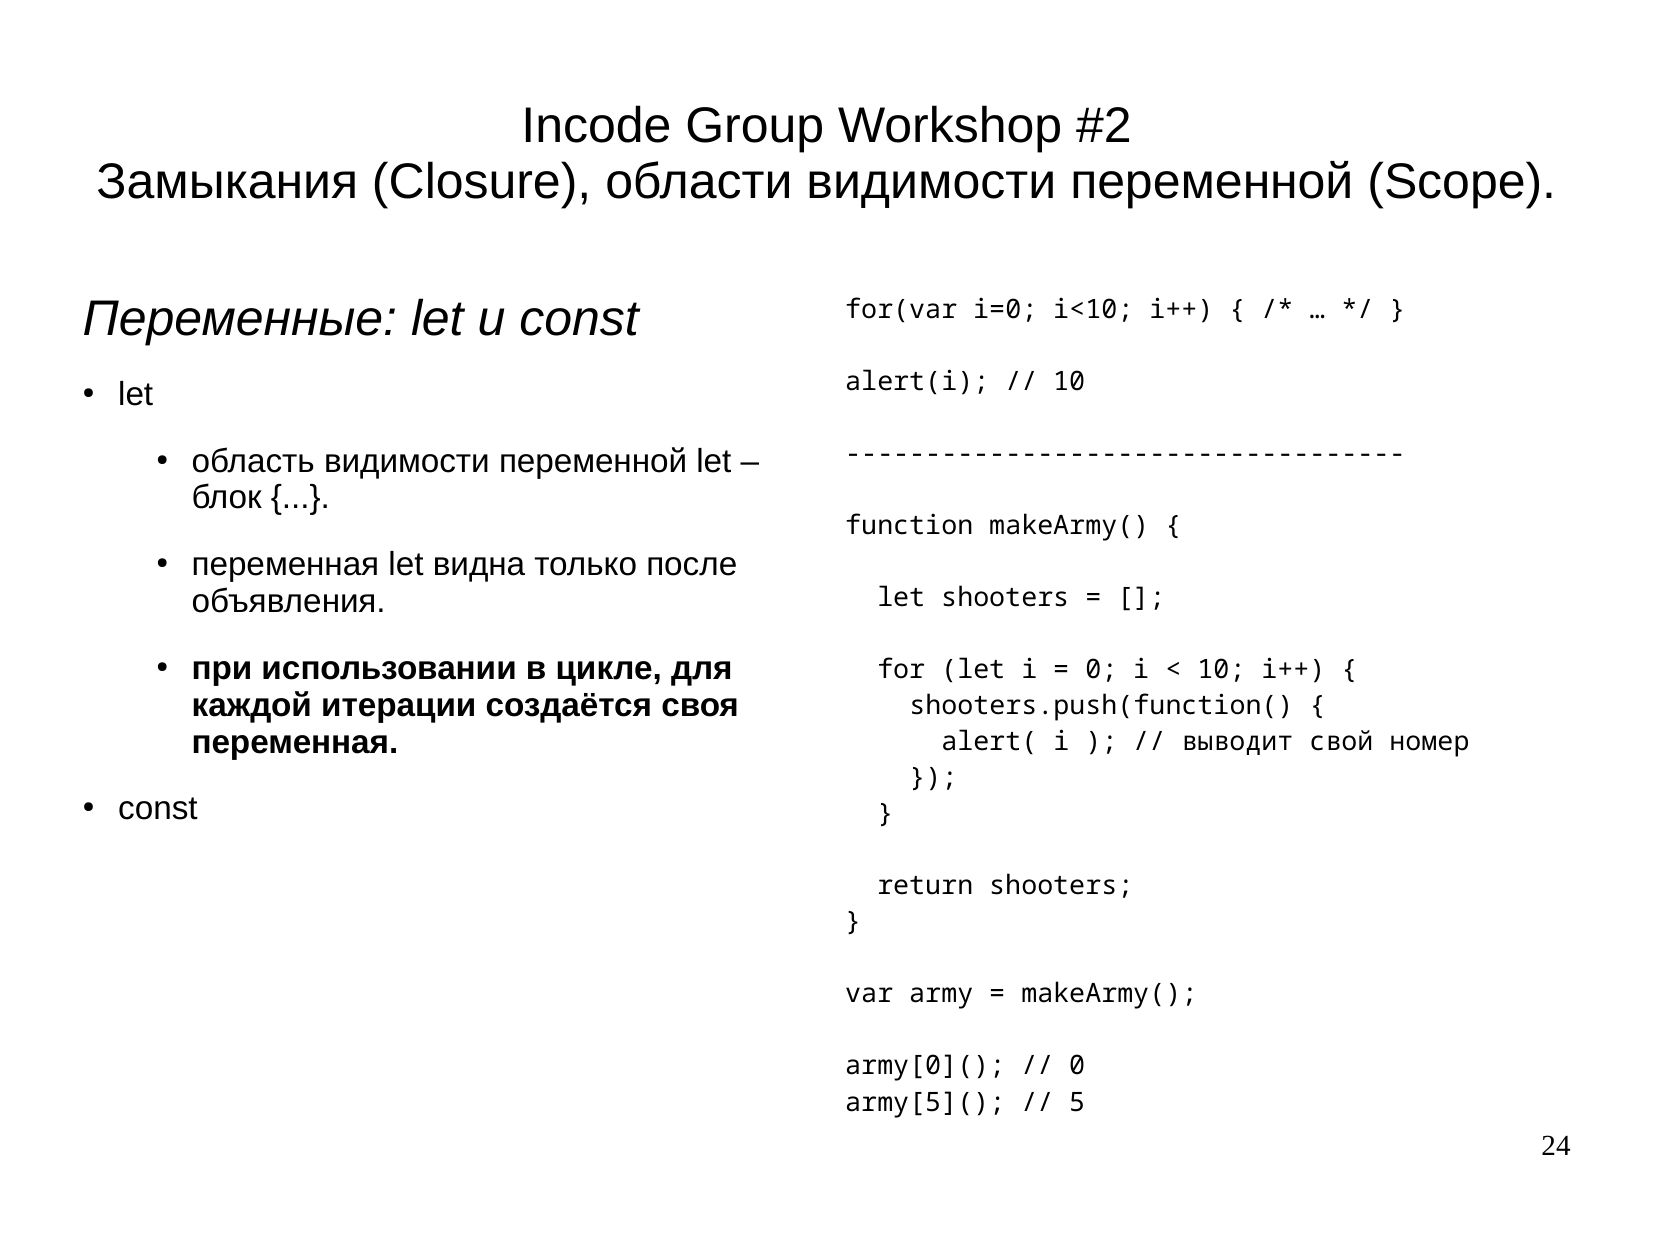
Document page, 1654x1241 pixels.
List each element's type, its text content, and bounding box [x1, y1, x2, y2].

list for(var i=0; i<10; i++) { /* … */ } alert(i); // 10 ----------------------------------- function makeArmy() { let shooters = []; for (let i = 0; i < 10; i++) { shooters.push(function() { alert( i ); // выводит свой номер }); } return shooters; } var army = makeArmy(); army[0](); // 0 army[5](); // 5 [845, 290, 1572, 1134]
list Переменные: let и const let oбласть видимости переменной let – блок {...}. переменная let видна только после объявления. при использовании в цикле, для каждой итерации создаётся своя переменная. const [82, 290, 809, 1010]
title Incode Group Workshop #2 Замыкания (Closure), области видимости переменной (Scope). [82, 49, 1571, 257]
